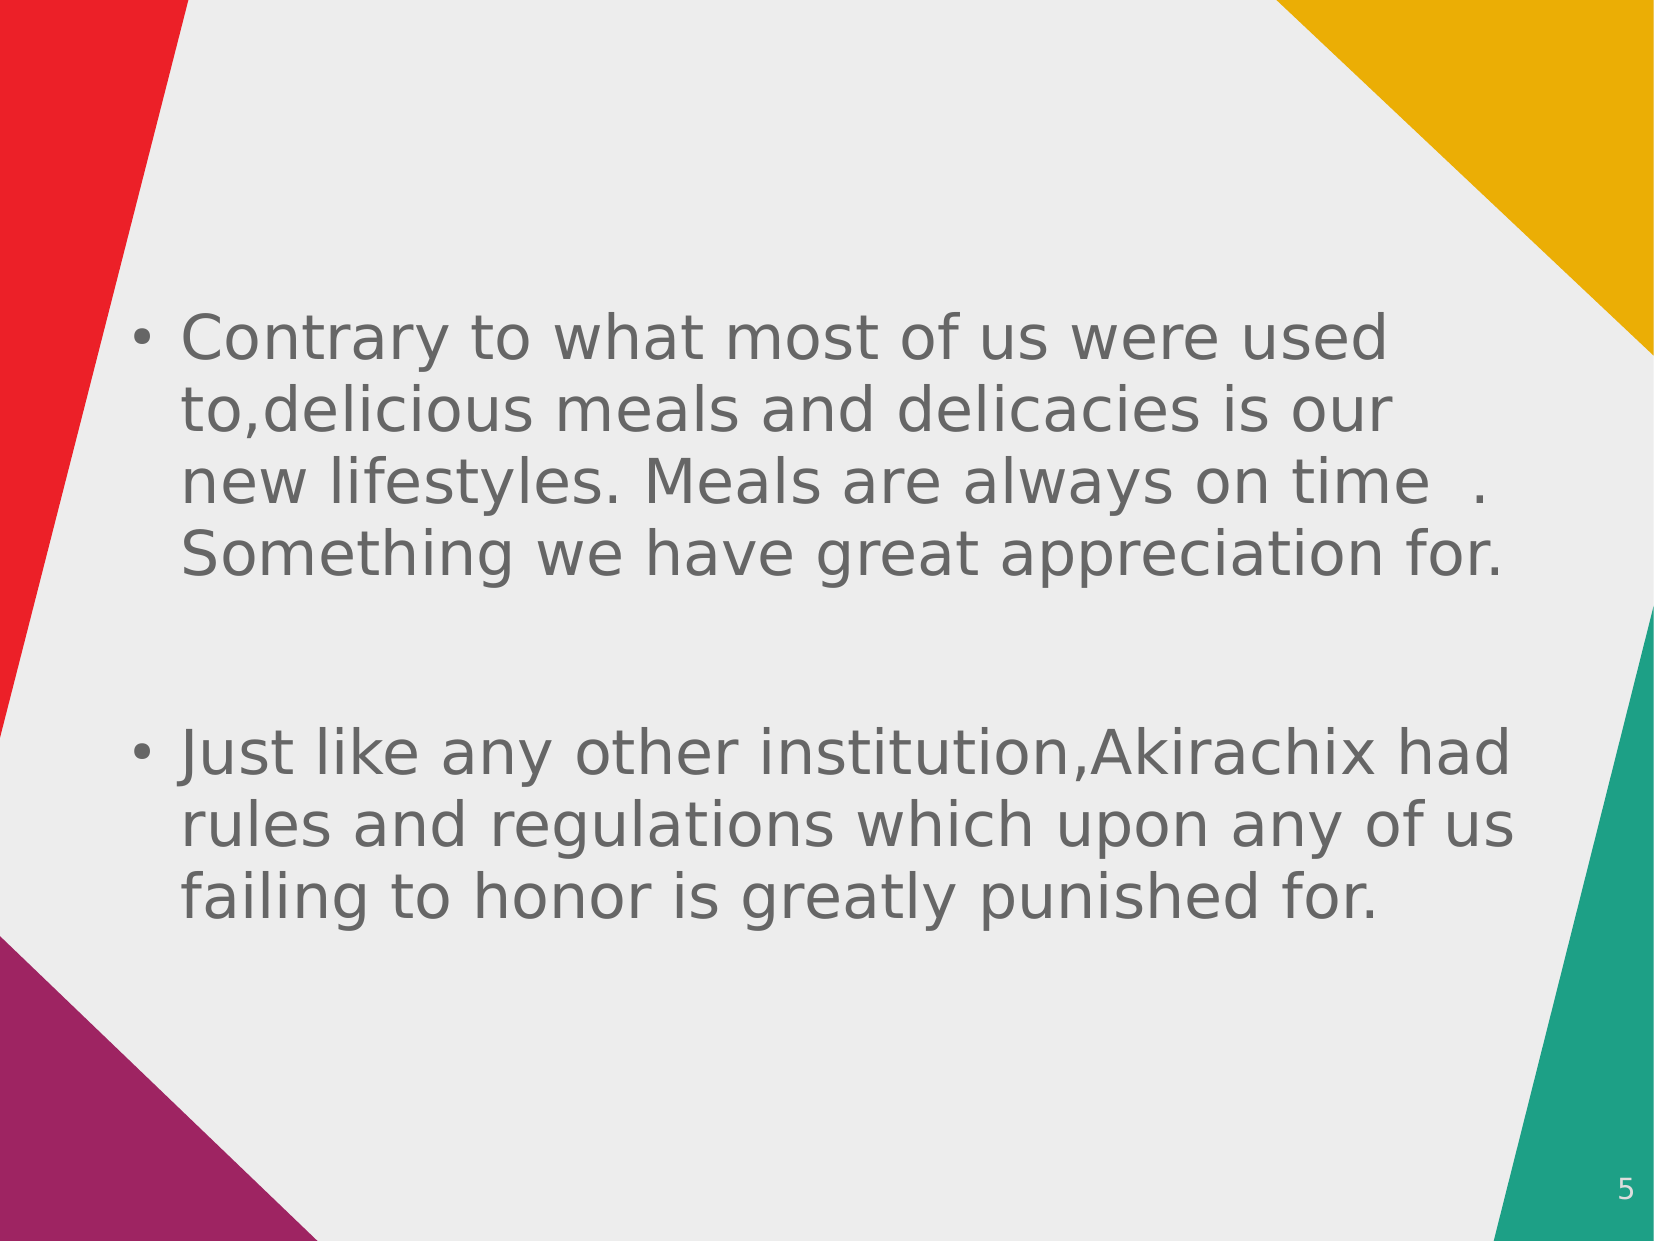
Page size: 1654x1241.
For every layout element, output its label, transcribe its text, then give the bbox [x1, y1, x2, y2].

list Contrary to what most of us were used to,delicious meals and delicacies is our new lifestyles. Meals are always on time . Something we have great appreciation for. Just like any other institution,Akirachix had rules and regulations which upon any of us failing to honor is greatly punished for. [114, 302, 1539, 1033]
